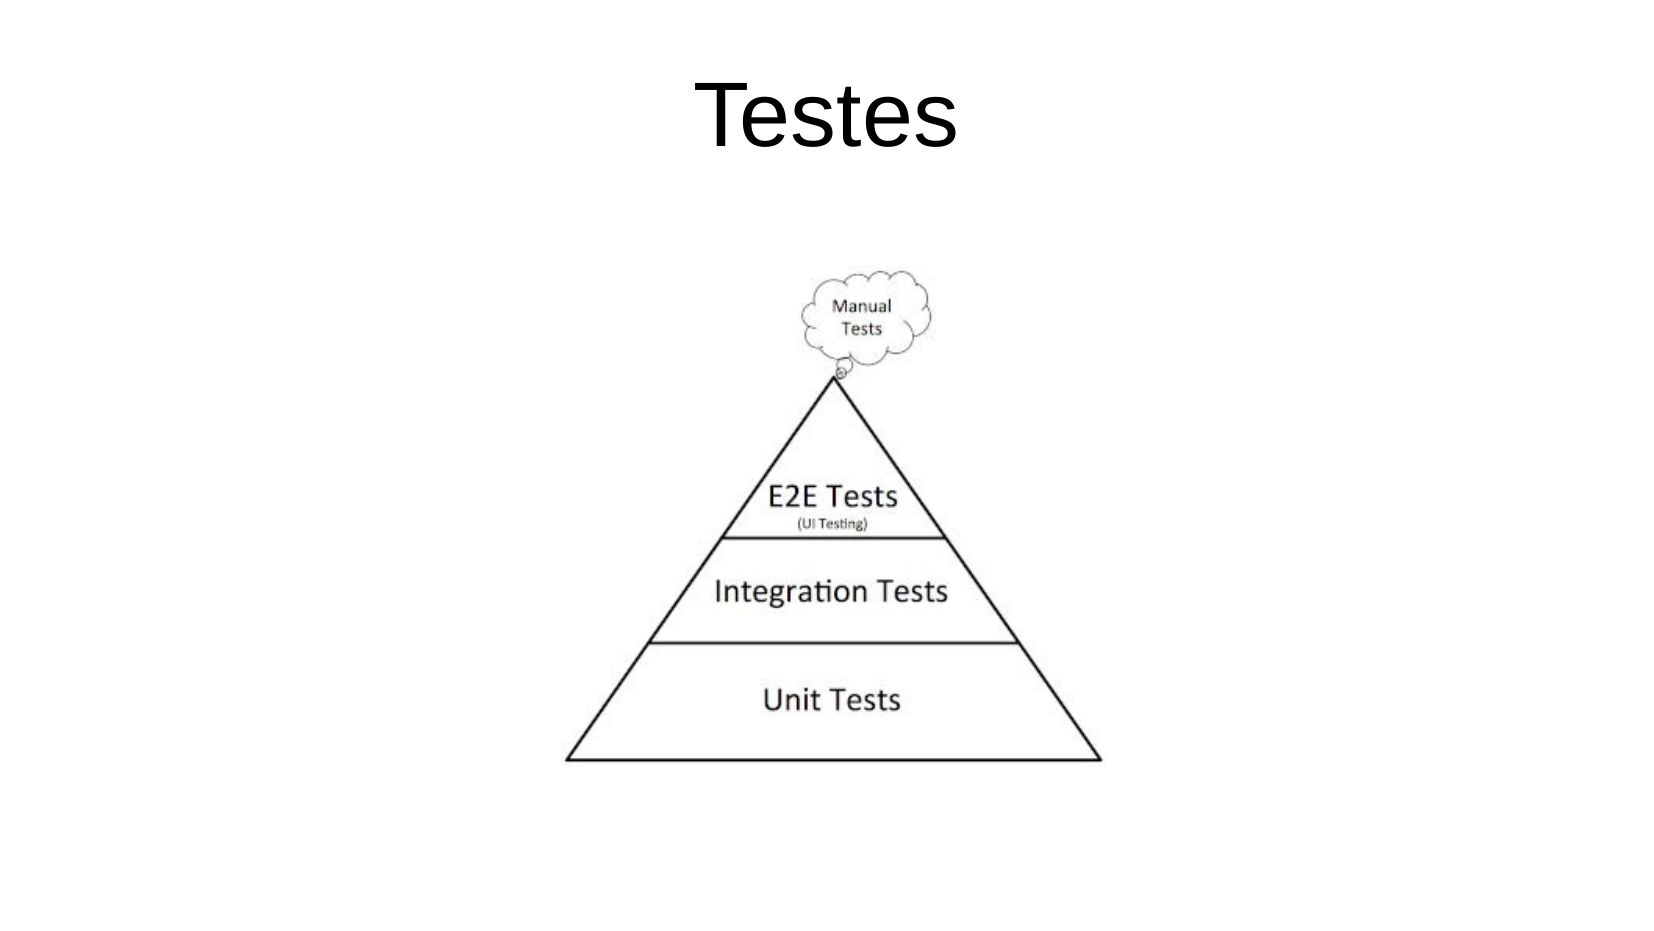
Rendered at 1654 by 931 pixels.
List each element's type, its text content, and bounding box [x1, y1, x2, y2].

title Testes [82, 37, 1571, 193]
picture [561, 265, 1108, 768]
